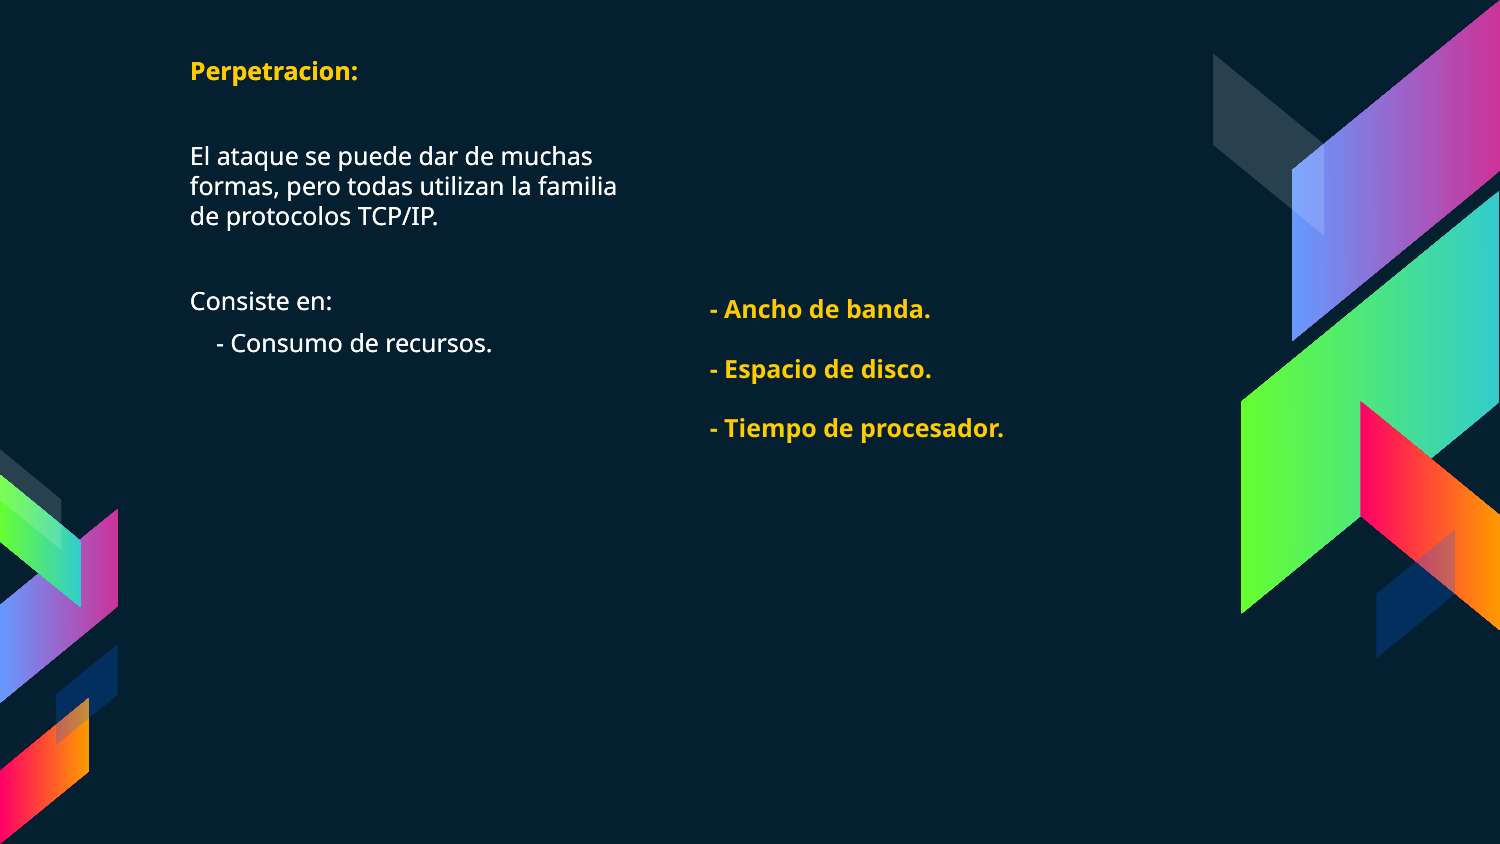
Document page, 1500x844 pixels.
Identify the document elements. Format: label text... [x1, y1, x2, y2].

list - Ancho de banda. - Espacio de disco. - Tiempo de procesador. [694, 40, 1175, 512]
list Perpetracion: El ataque se puede dar de muchas formas, pero todas utilizan la familia de protocolos TCP/IP. Consiste en: - Consumo de recursos. [175, 40, 655, 512]
